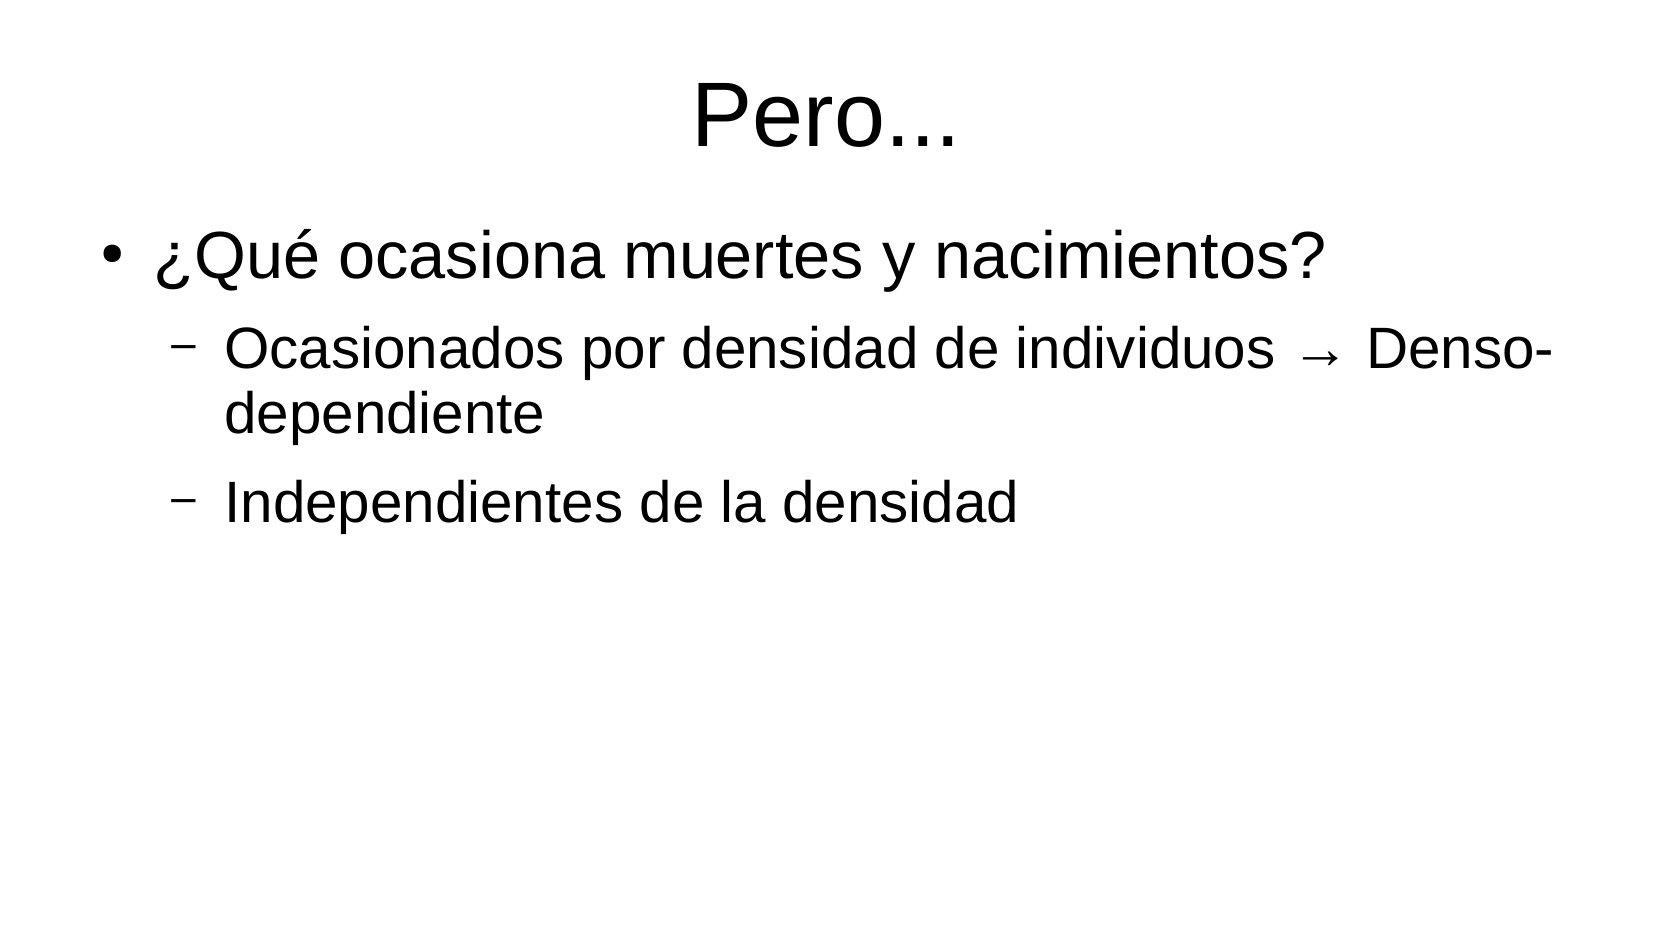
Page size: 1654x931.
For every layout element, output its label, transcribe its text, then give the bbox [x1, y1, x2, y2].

title Pero... [82, 37, 1571, 193]
list ¿Qué ocasiona muertes y nacimientos? Ocasionados por densidad de individuos → Denso-dependiente Independientes de la densidad [82, 217, 1571, 758]
